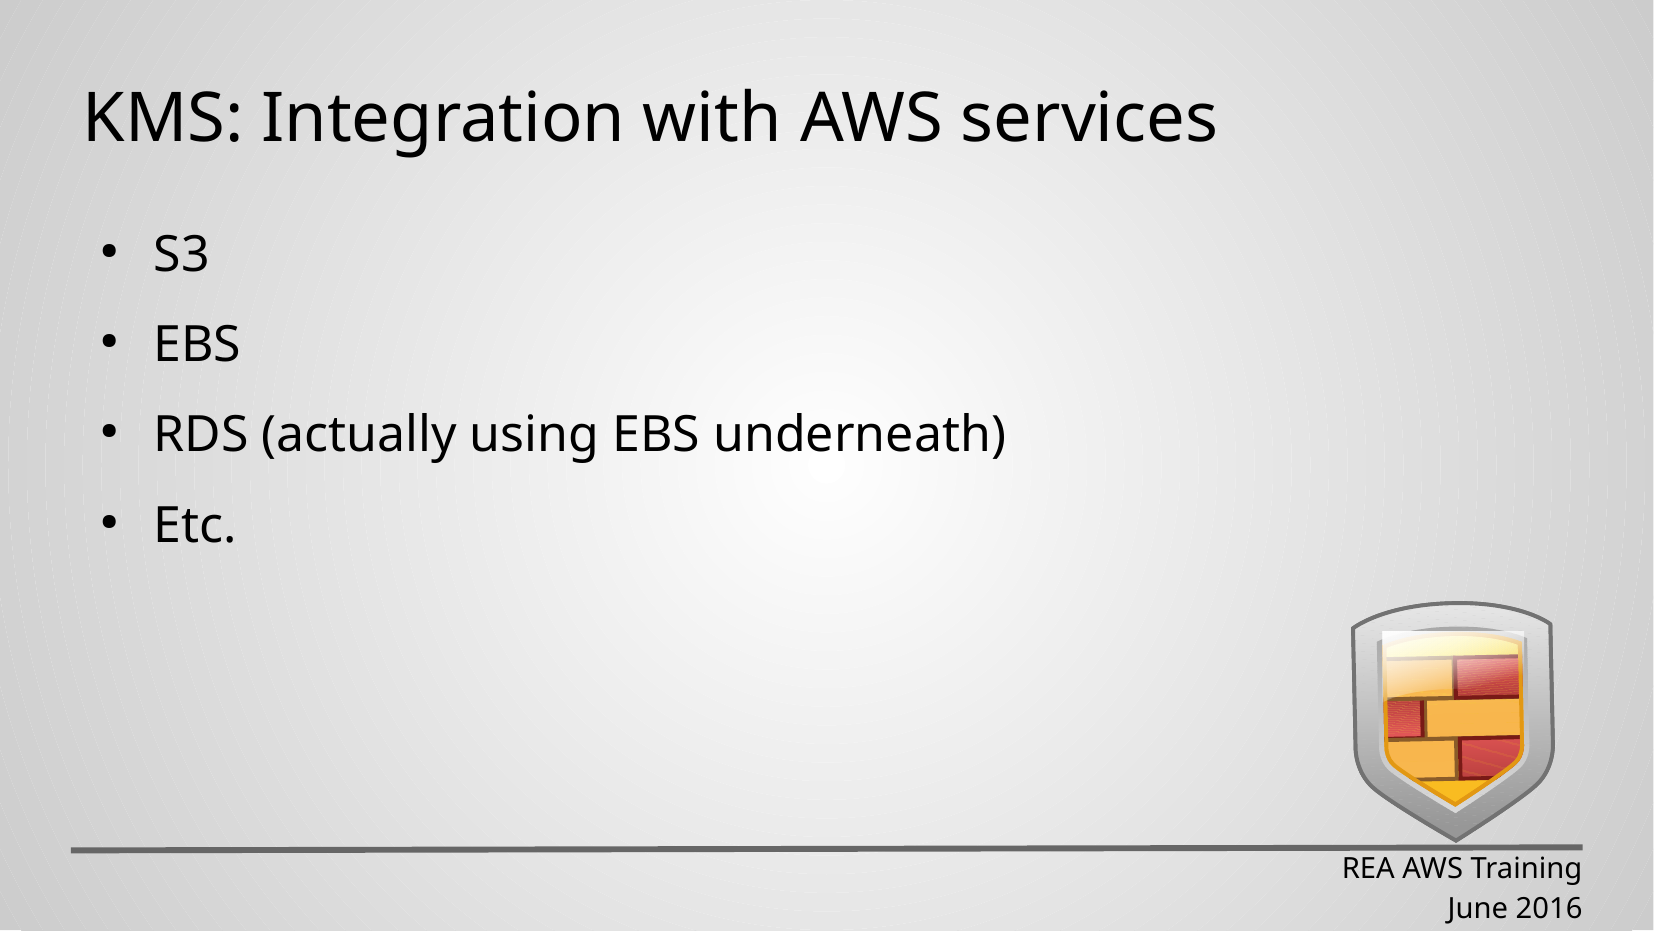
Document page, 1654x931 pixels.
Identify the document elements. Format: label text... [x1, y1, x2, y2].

picture [1322, 587, 1586, 851]
list S3 EBS RDS (actually using EBS underneath) Etc. [82, 217, 1571, 827]
title KMS: Integration with AWS services [82, 37, 1571, 193]
